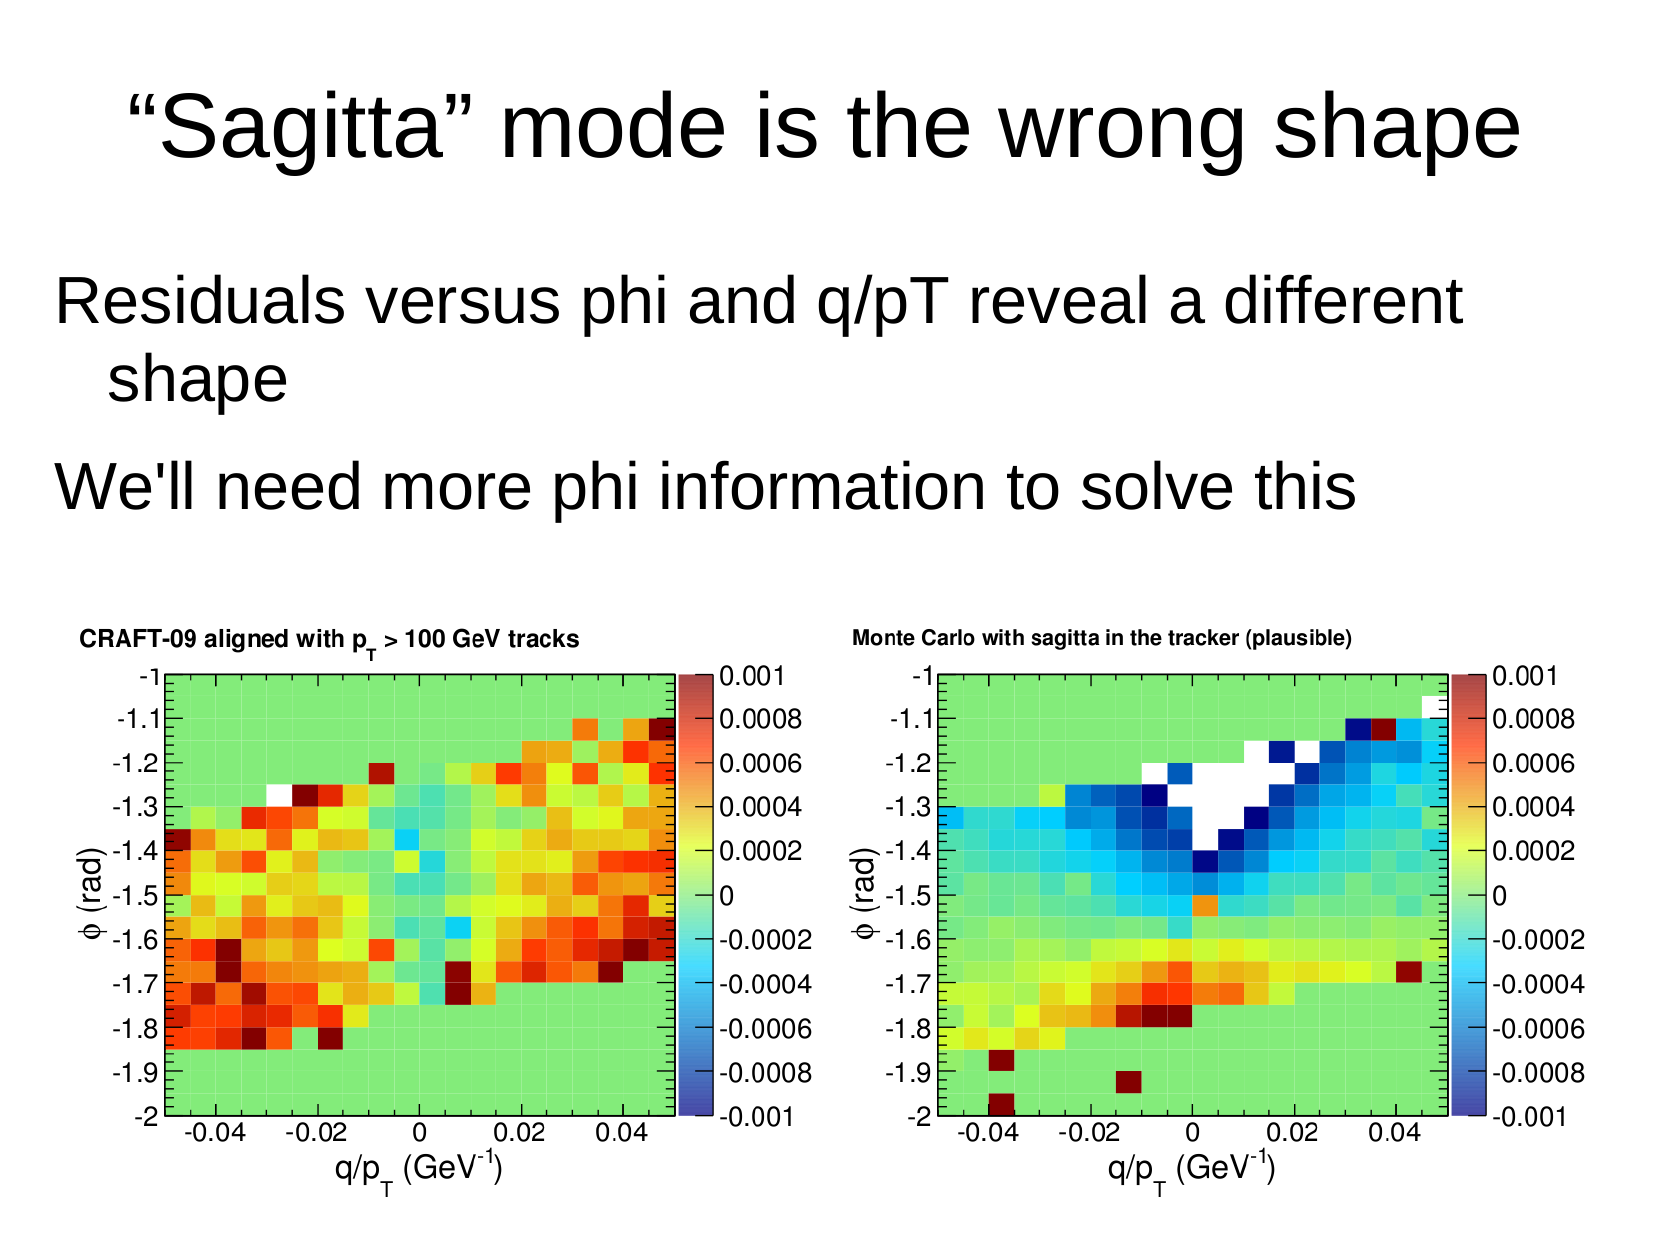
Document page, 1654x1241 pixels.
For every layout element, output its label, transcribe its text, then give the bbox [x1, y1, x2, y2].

title “Sagitta” mode is the wrong shape [82, 19, 1571, 227]
picture [50, 618, 1599, 1201]
list Residuals versus phi and q/pT reveal a different shape We'll need more phi information to solve this [37, 260, 1613, 540]
